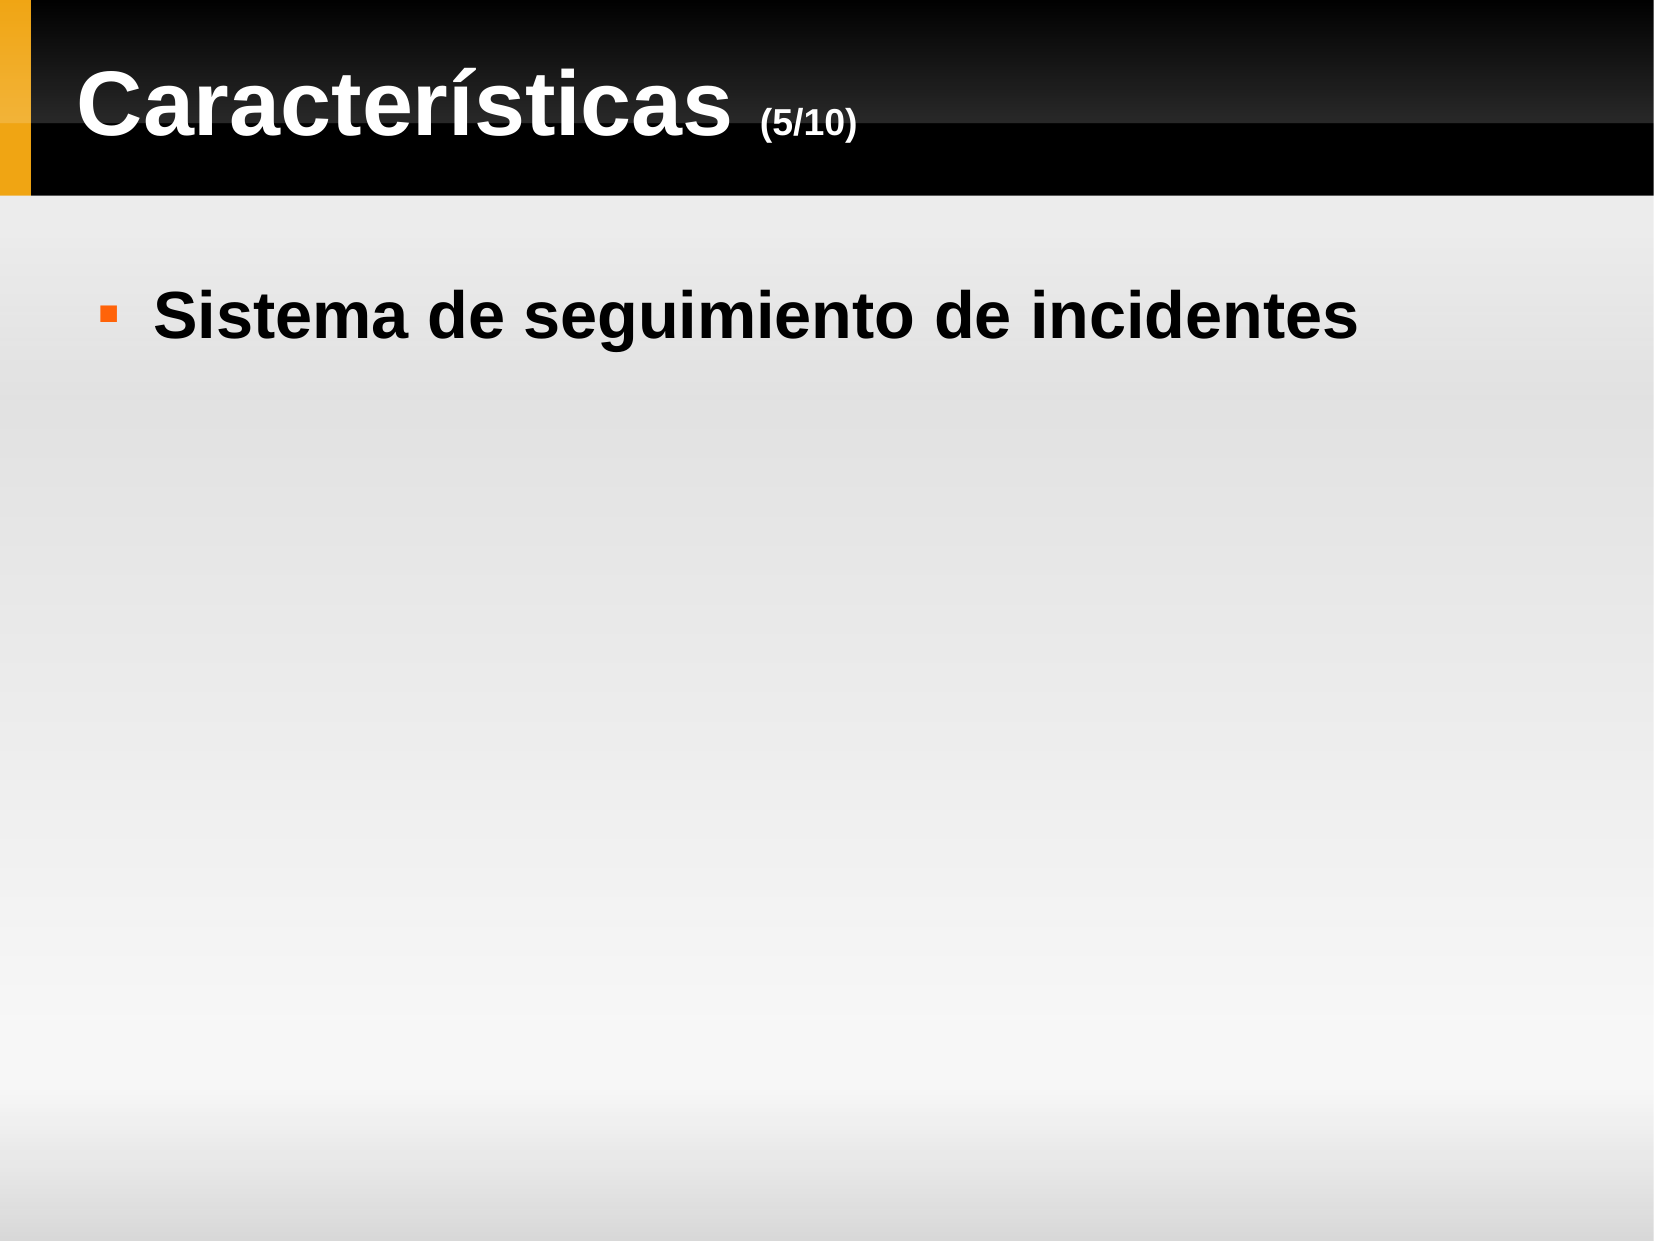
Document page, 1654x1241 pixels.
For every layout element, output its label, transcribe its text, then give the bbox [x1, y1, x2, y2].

list Sistema de seguimiento de incidentes [82, 278, 1571, 1097]
picture [0, 0, 1654, 1241]
title Características (5/10) [76, 0, 1565, 208]
